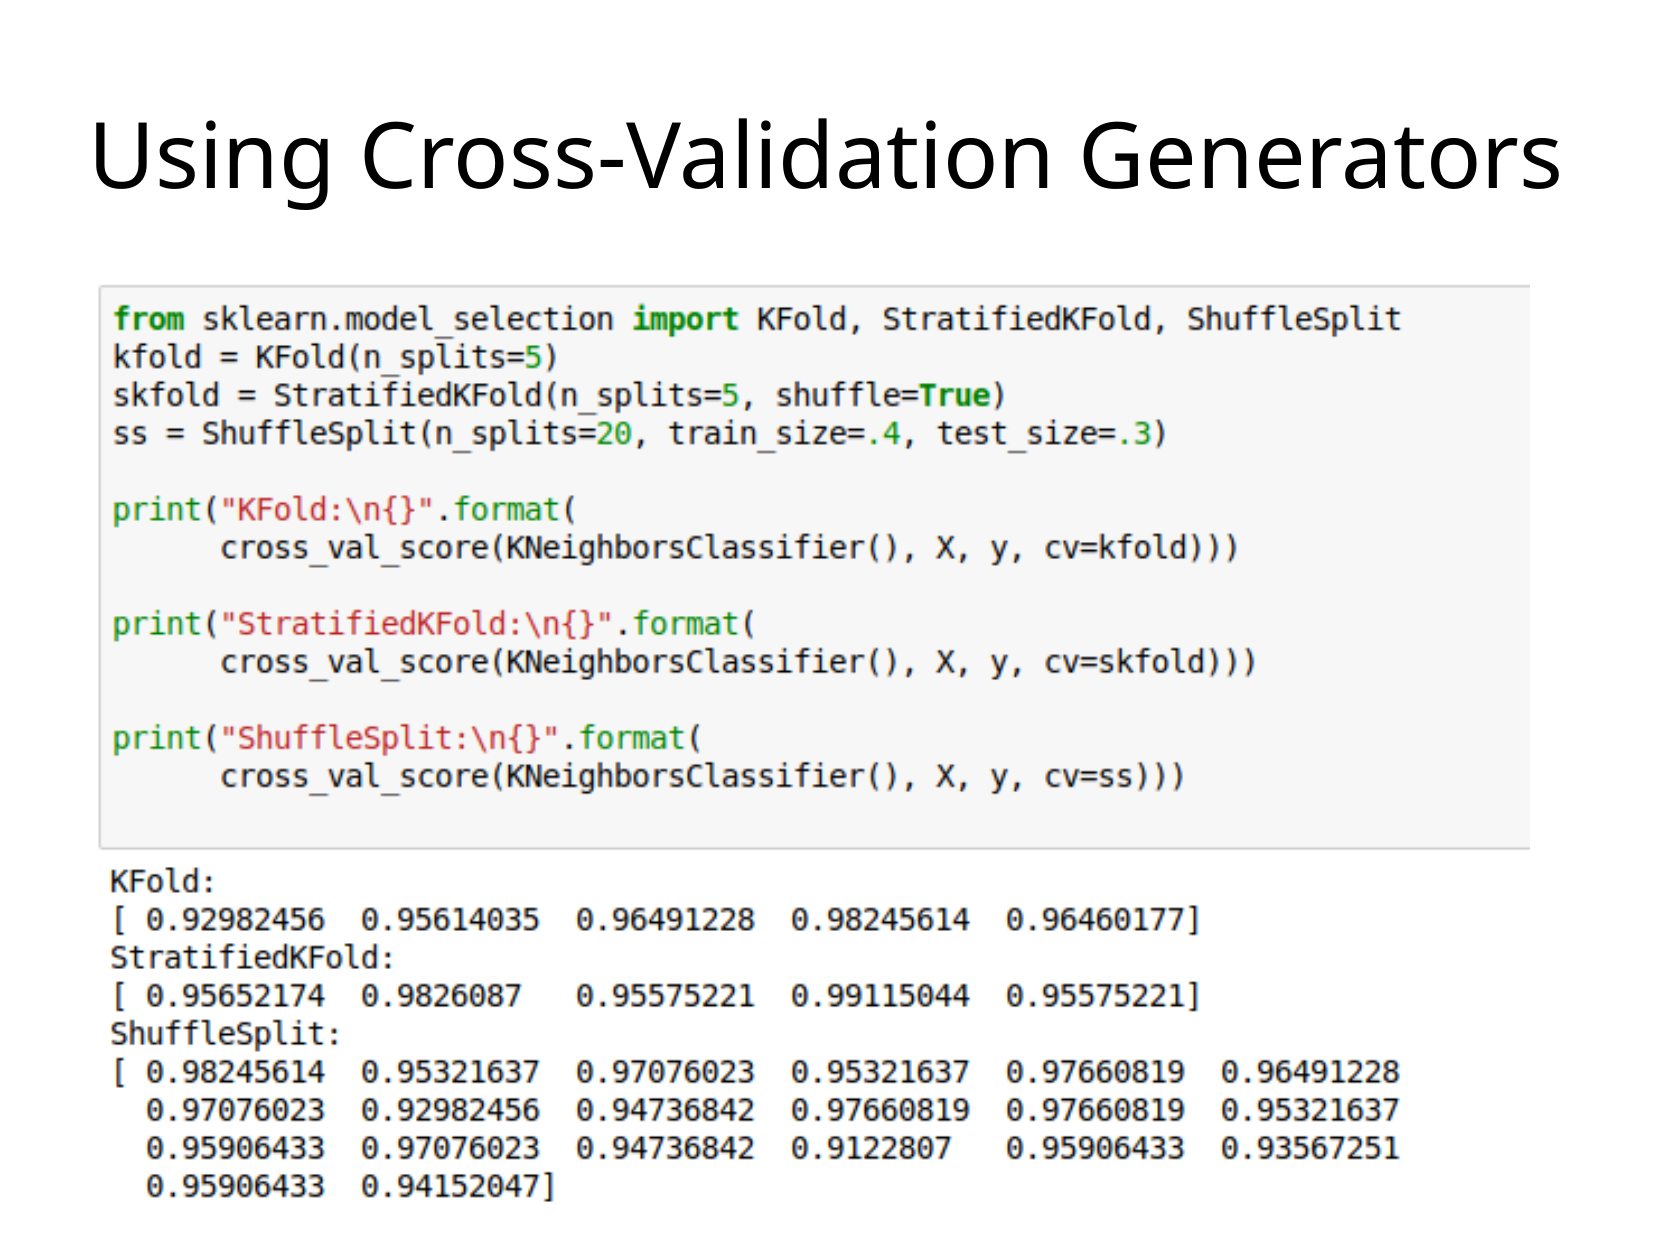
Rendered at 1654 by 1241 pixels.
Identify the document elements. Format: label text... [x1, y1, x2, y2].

title Using Cross-Validation Generators [82, 49, 1571, 257]
picture [88, 279, 1531, 1211]
